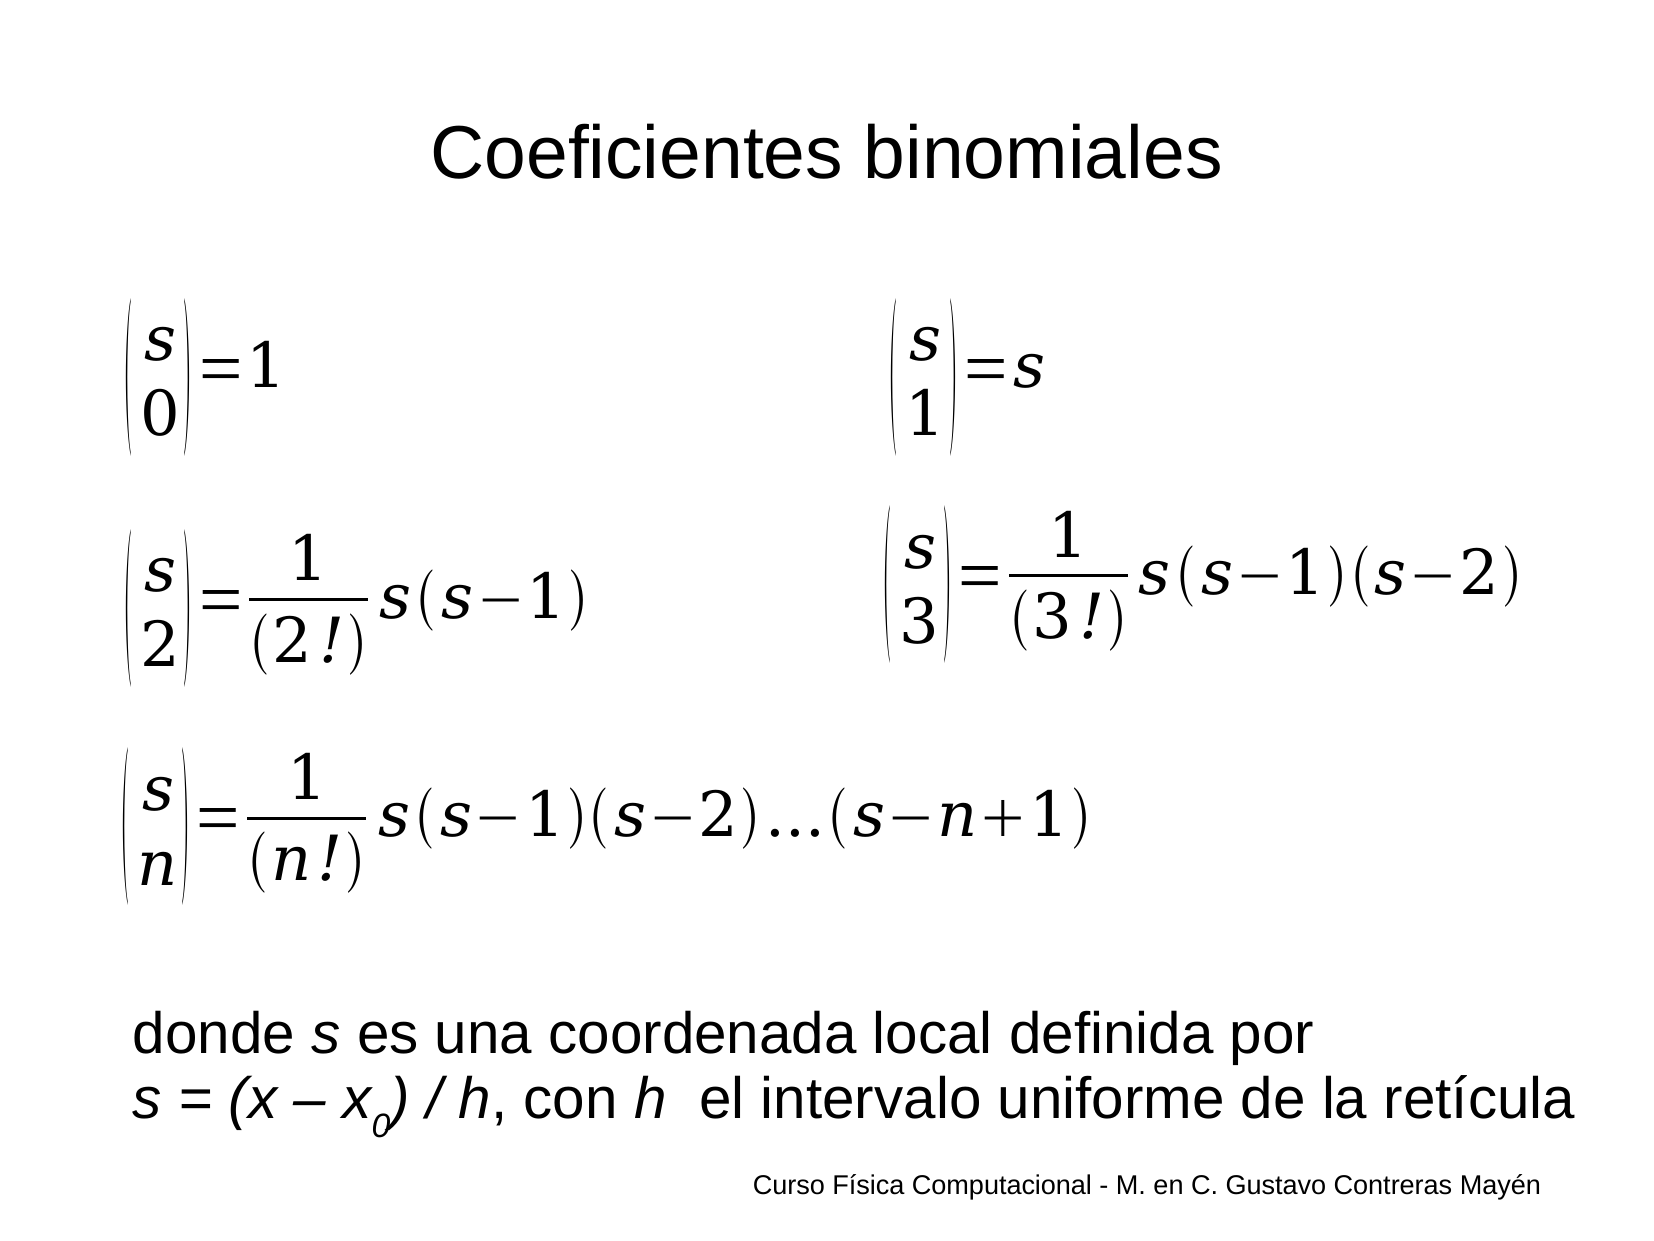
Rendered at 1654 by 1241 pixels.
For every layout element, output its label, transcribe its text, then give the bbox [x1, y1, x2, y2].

chart [118, 295, 292, 458]
chart [883, 295, 1052, 458]
text_box donde s es una coordenada local definida por s = (x – x0) / h, con h el intervalo uniforme de la retícula [118, 993, 1595, 1169]
chart [115, 741, 1098, 908]
chart [877, 499, 1528, 666]
title Coeficientes binomiales [82, 49, 1571, 257]
chart [118, 523, 594, 689]
